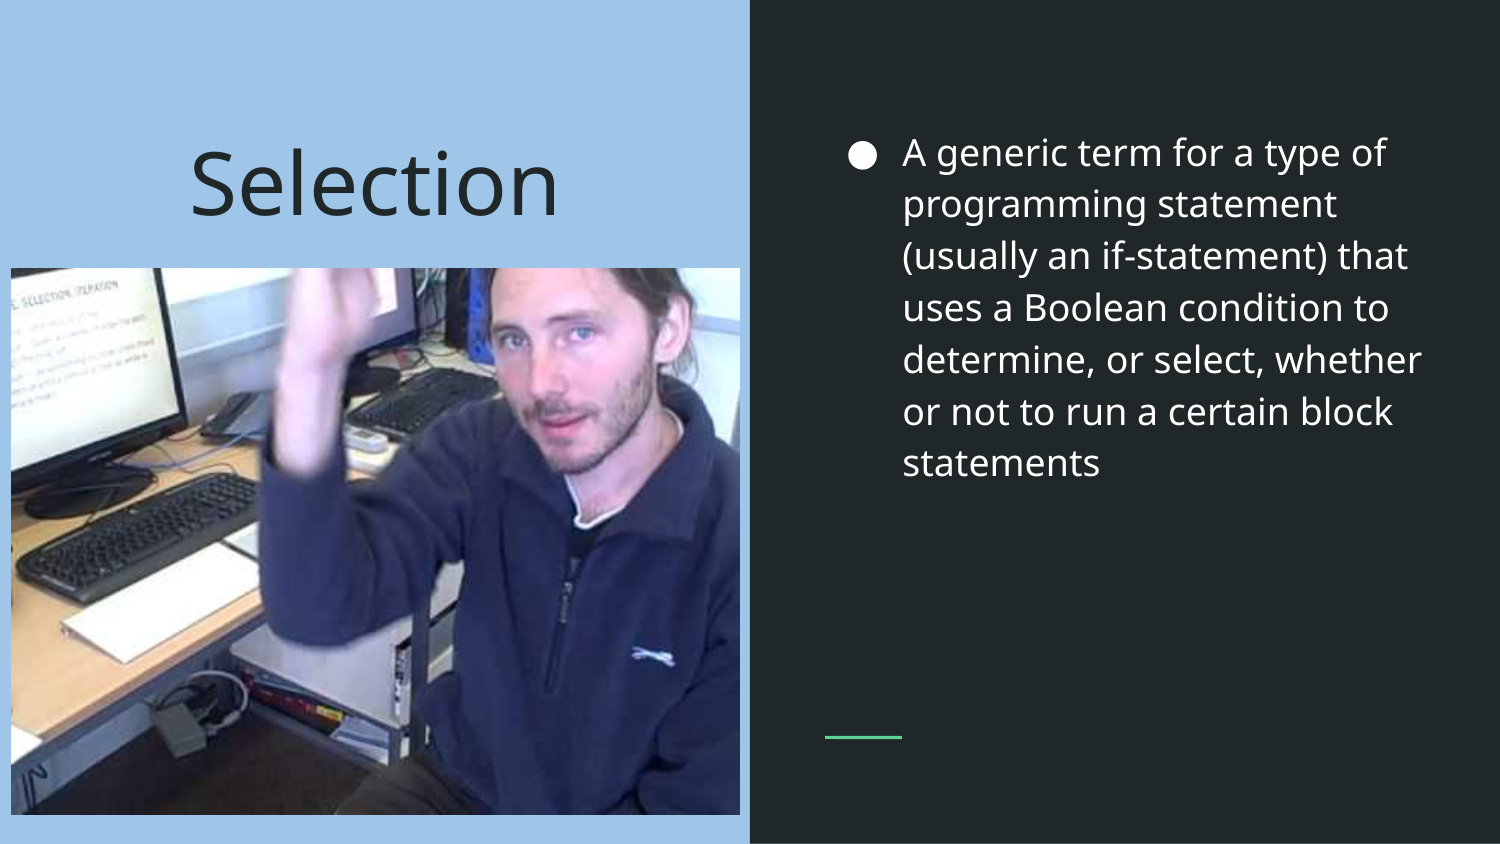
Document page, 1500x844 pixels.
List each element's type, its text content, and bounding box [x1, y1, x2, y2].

title Selection [43, 0, 708, 248]
picture [11, 268, 740, 815]
list A generic term for a type of programming statement (usually an if-statement) that uses a Boolean condition to determine, or select, whether or not to run a certain block statements [812, 0, 1442, 607]
